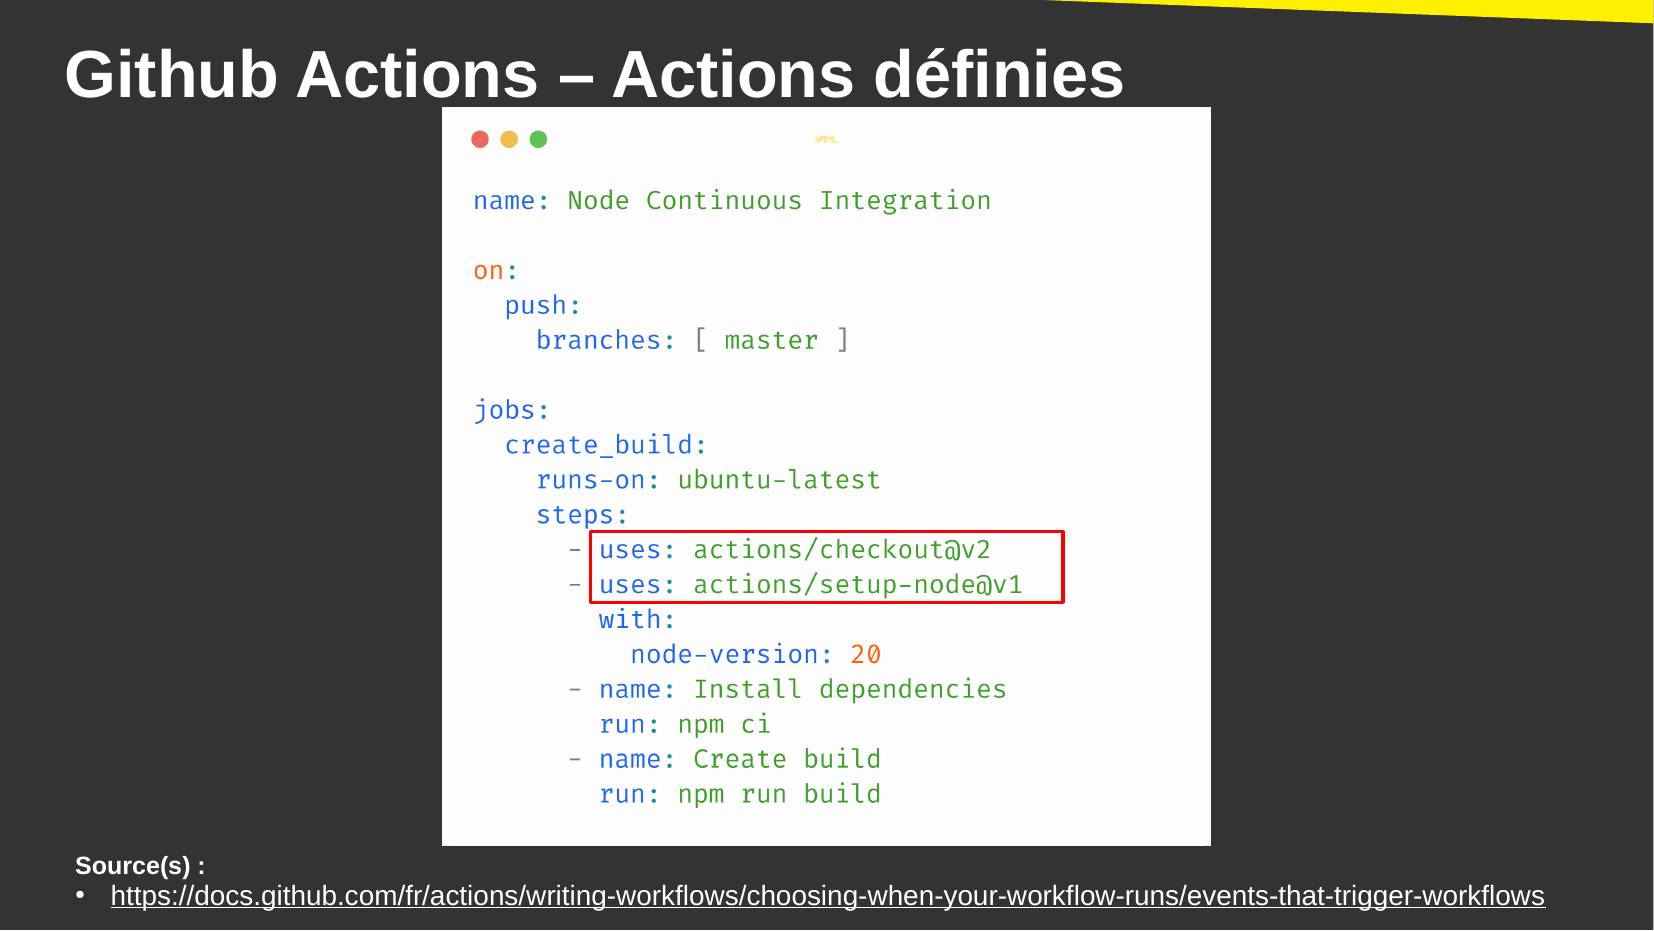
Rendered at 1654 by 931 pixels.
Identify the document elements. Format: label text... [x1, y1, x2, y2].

text_box [1042, 0, 1654, 24]
text_box Source(s) : https://docs.github.com/fr/actions/writing-workflows/choosing-when-your-workflow-runs/events-that-trigger-workflows [60, 844, 1607, 919]
picture [442, 107, 1211, 846]
title Github Actions – Actions définies [64, 37, 1424, 113]
